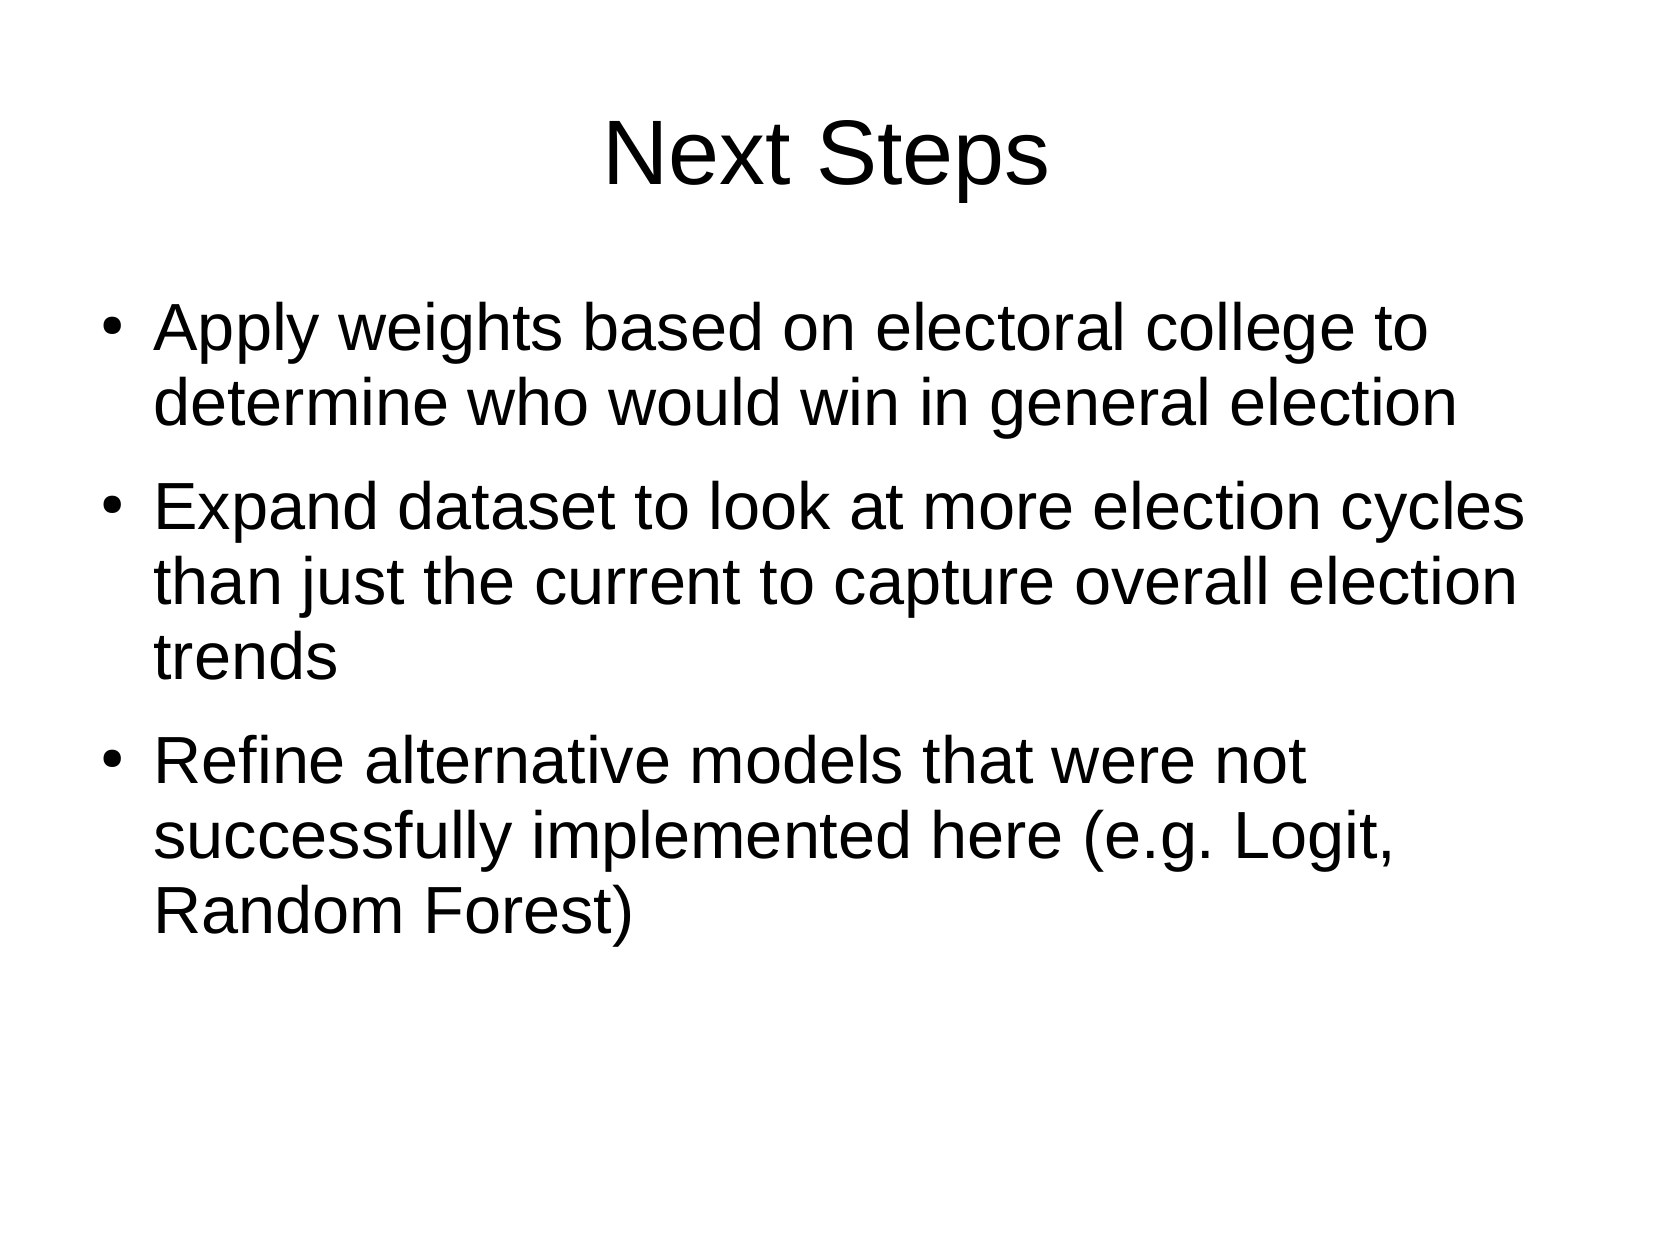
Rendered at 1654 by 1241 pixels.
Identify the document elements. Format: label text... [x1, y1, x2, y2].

list Apply weights based on electoral college to determine who would win in general election Expand dataset to look at more election cycles than just the current to capture overall election trends Refine alternative models that were not successfully implemented here (e.g. Logit, Random Forest) [82, 290, 1571, 1010]
title Next Steps [82, 49, 1571, 257]
